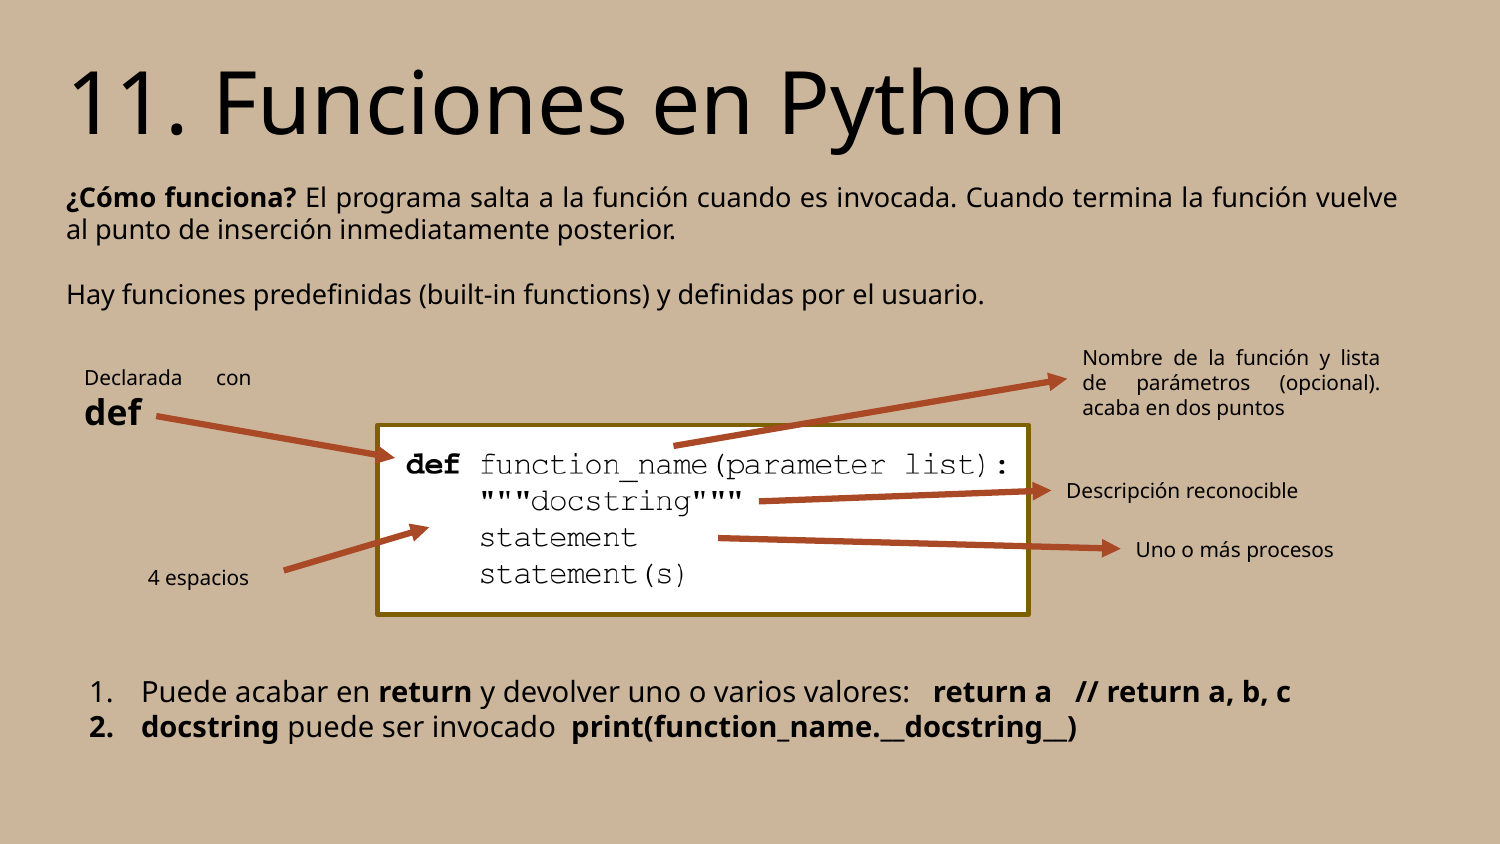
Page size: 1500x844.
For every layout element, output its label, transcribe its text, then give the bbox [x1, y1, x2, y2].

title 11. Funciones en Python [51, 30, 1449, 167]
text_box ¿Cómo funciona? El programa salta a la función cuando es invocada. Cuando termina la función vuelve al punto de inserción inmediatamente posterior. Hay funciones predefinidas (built-in functions) y definidas por el usuario. [51, 176, 1413, 347]
text_box Declarada con def [69, 346, 267, 451]
text_box Puede acabar en return y devolver uno o varios valores: return a // return a, b, c docstring puede ser invocado print(function_name.__docstring__) [51, 639, 1413, 811]
text_box Descripción reconocible [1051, 465, 1380, 516]
text_box 4 espacios [132, 551, 267, 602]
text_box Nombre de la función y lista de parámetros (opcional). acaba en dos puntos [1067, 330, 1396, 434]
text_box Uno o más procesos [1120, 524, 1449, 574]
picture [379, 427, 1026, 613]
